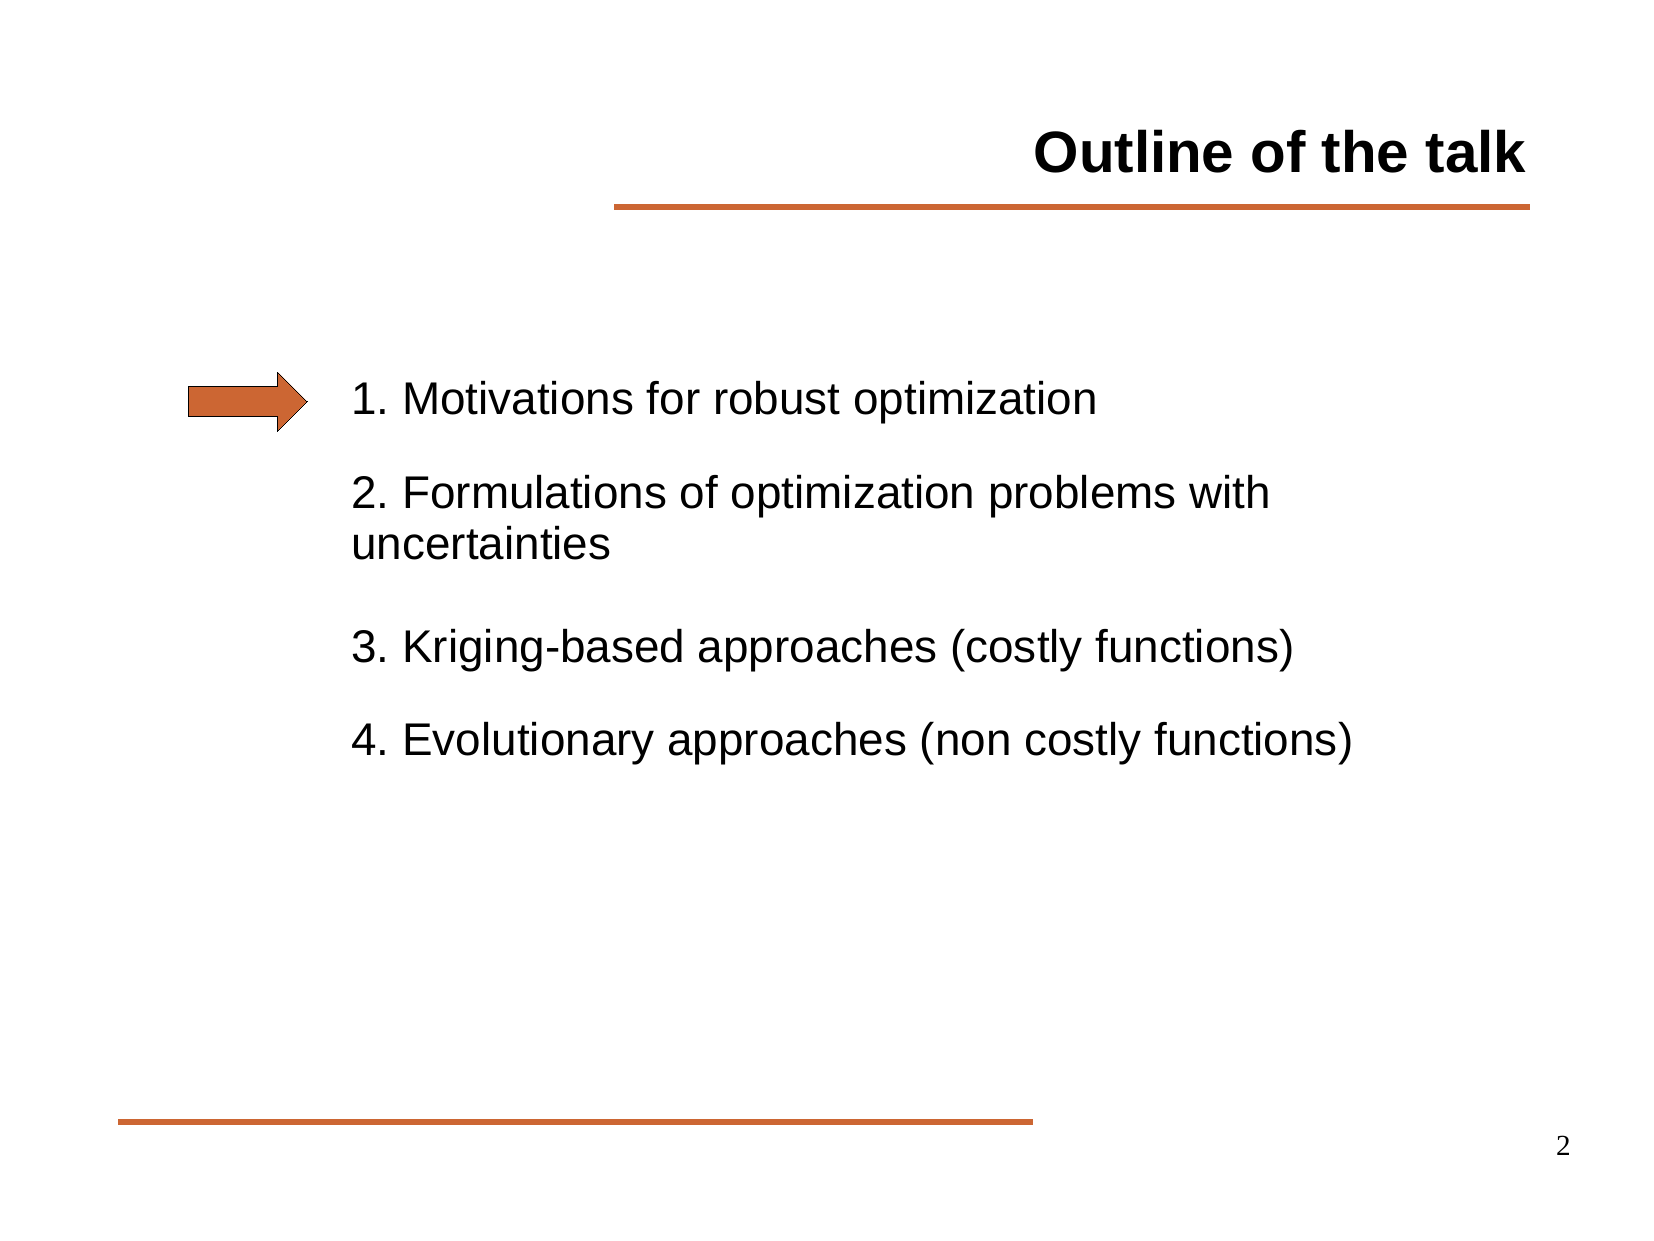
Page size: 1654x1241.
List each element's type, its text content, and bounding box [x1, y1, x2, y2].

text_box 1. Motivations for robust optimization 2. Formulations of optimization problems with uncertainties 3. Kriging-based approaches (costly functions) 4. Evolutionary approaches (non costly functions) [336, 366, 1418, 773]
text_box Outline of the talk [147, 112, 1542, 313]
text_box [188, 372, 308, 432]
